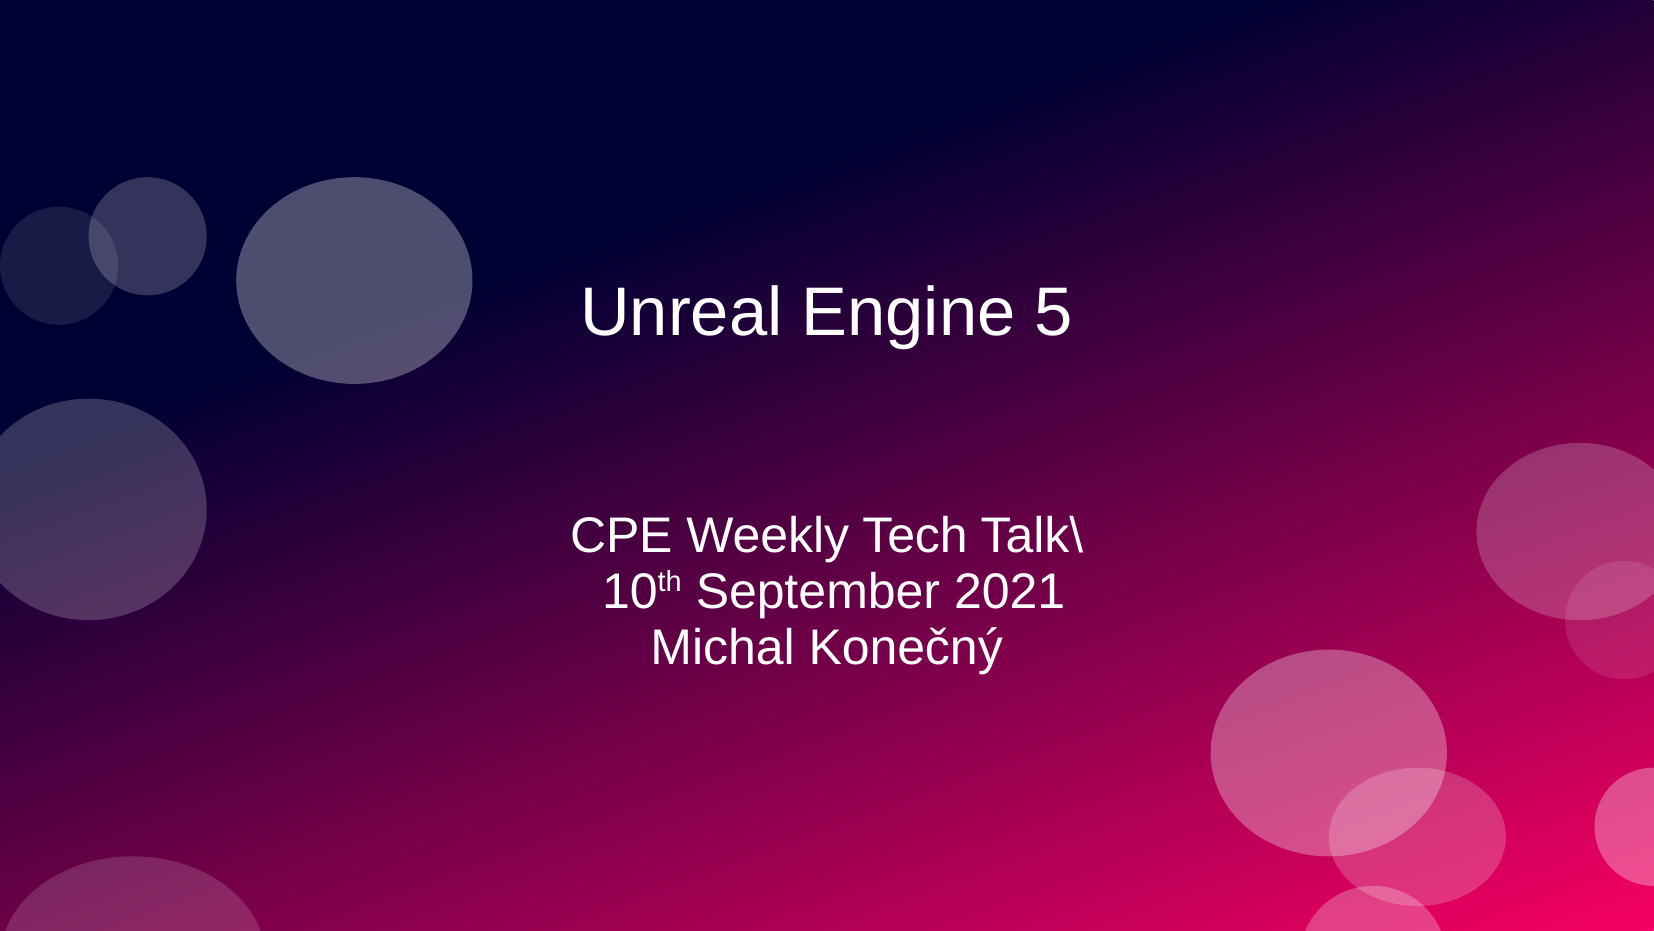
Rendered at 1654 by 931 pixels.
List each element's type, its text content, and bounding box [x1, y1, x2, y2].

title Unreal Engine 5 [82, 234, 1571, 390]
subtitle CPE Weekly Tech Talk\ 10th September 2021 Michal Konečný [82, 425, 1571, 758]
